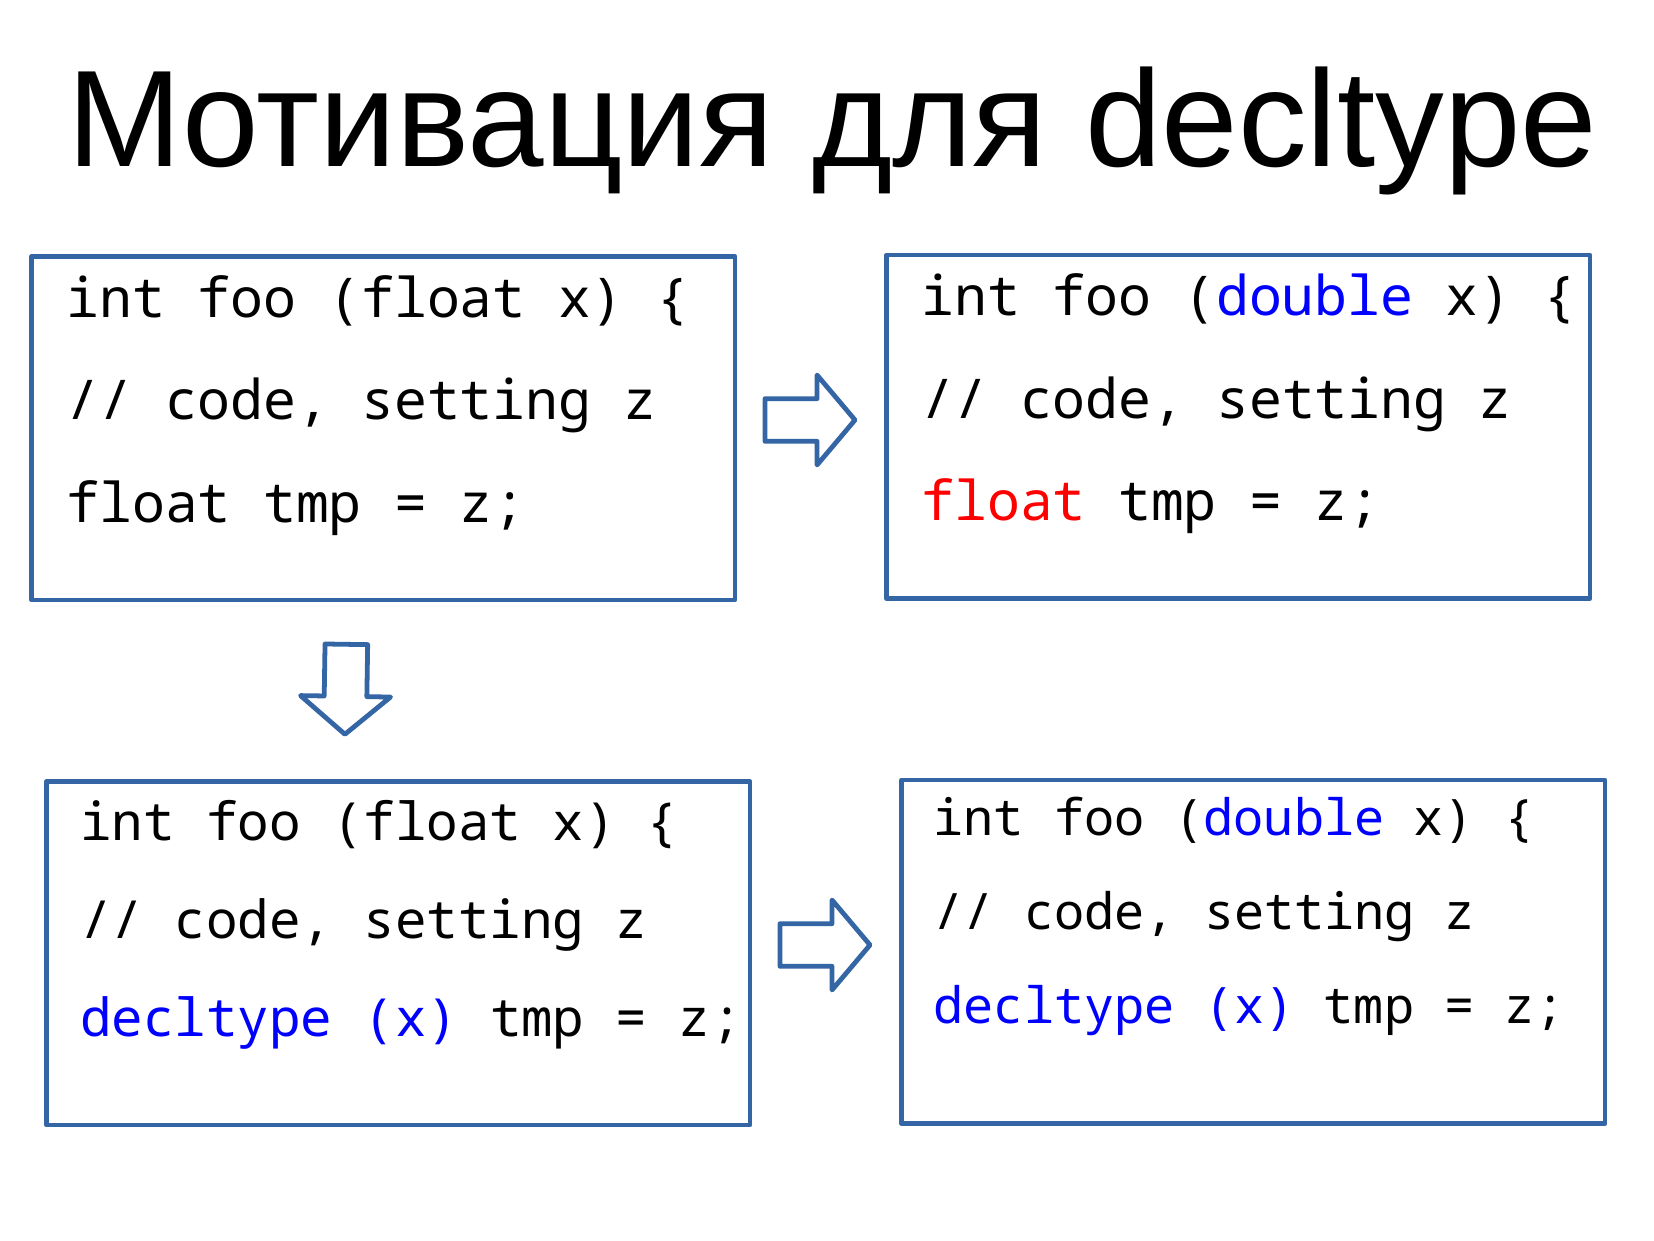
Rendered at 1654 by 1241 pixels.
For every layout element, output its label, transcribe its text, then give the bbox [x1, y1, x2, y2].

list int foo (double x) { // code, setting z float tmp = z; [886, 255, 1591, 599]
title Мотивация для decltype [30, 15, 1636, 223]
text_box [780, 900, 871, 991]
list int foo (float x) { // code, setting z float tmp = z; [31, 256, 736, 601]
text_box [300, 643, 391, 735]
list int foo (float x) { // code, setting z decltype (x) tmp = z; [46, 781, 751, 1126]
list int foo (double x) { // code, setting z decltype (x) tmp = z; [901, 780, 1606, 1124]
text_box [765, 375, 856, 466]
